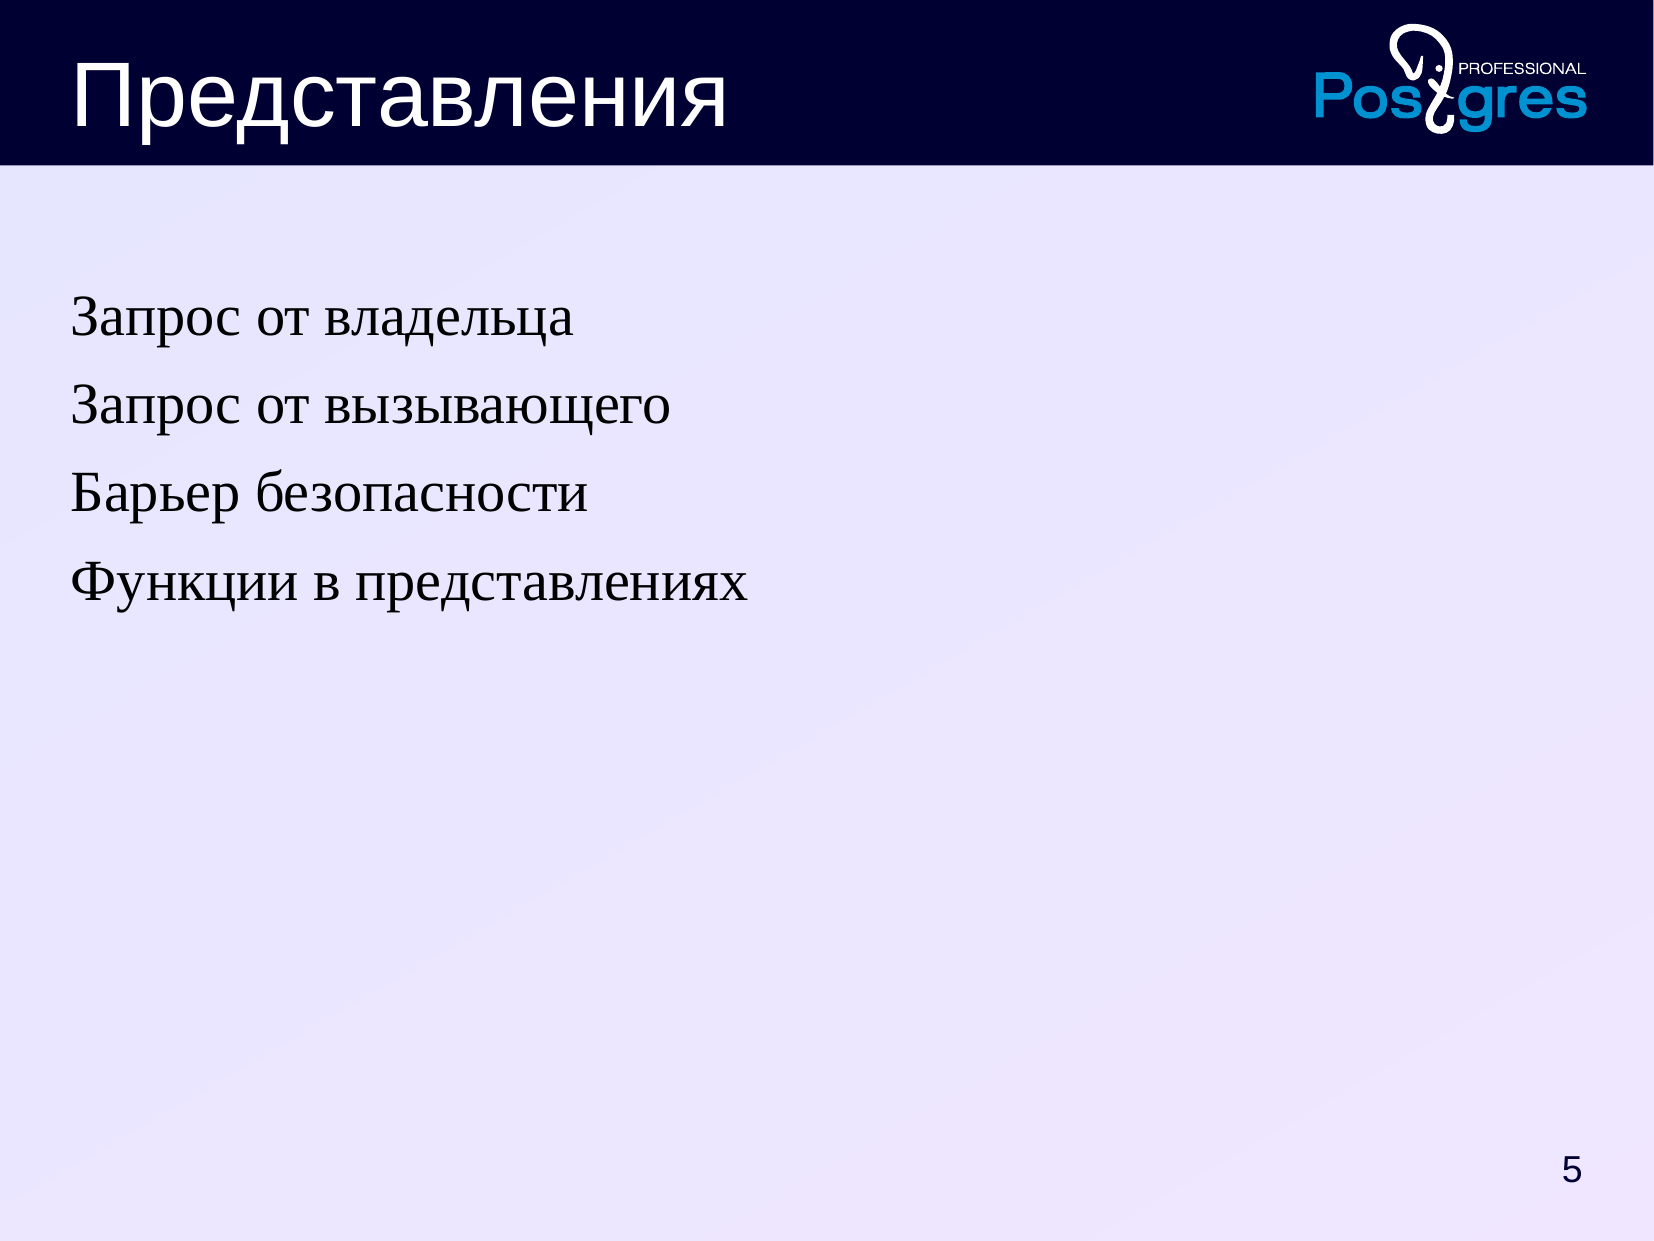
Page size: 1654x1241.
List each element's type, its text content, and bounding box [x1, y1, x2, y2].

list Запрос от владельца Запрос от вызывающего Барьер безопасности Функции в представлениях [70, 283, 1559, 1003]
title Представления [70, 43, 1241, 147]
